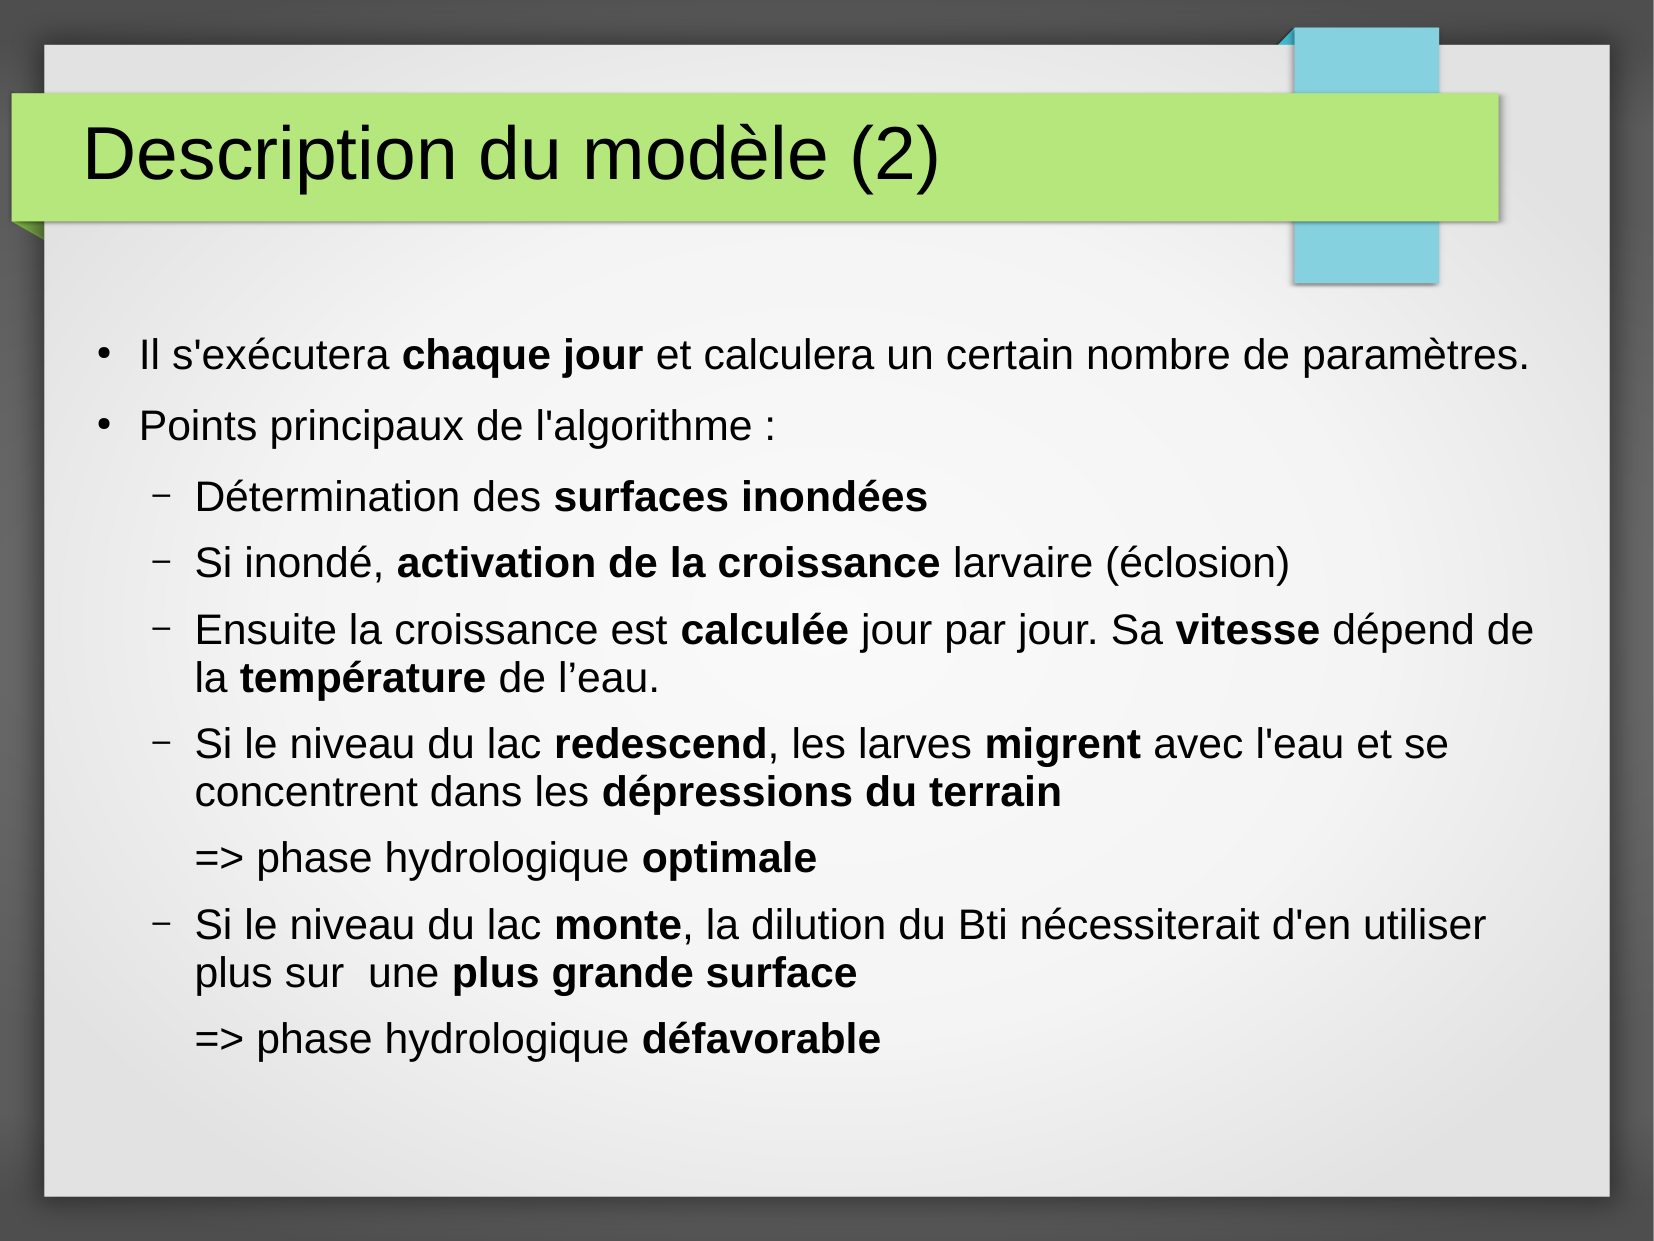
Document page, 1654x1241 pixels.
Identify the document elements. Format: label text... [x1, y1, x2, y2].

title Description du modèle (2) [82, 94, 1264, 213]
picture [0, 0, 1654, 1241]
list Il s'exécutera chaque jour et calculera un certain nombre de paramètres. Points principaux de l'algorithme : Détermination des surfaces inondées Si inondé, activation de la croissance larvaire (éclosion) Ensuite la croissance est calculée jour par jour. Sa vitesse dépend de la température de l’eau. Si le niveau du lac redescend, les larves migrent avec l'eau et se concentrent dans les dépressions du terrain => phase hydrologique optimale Si le niveau du lac monte, la dilution du Bti nécessiterait d'en utiliser plus sur une plus grande surface => phase hydrologique défavorable [82, 330, 1571, 1111]
